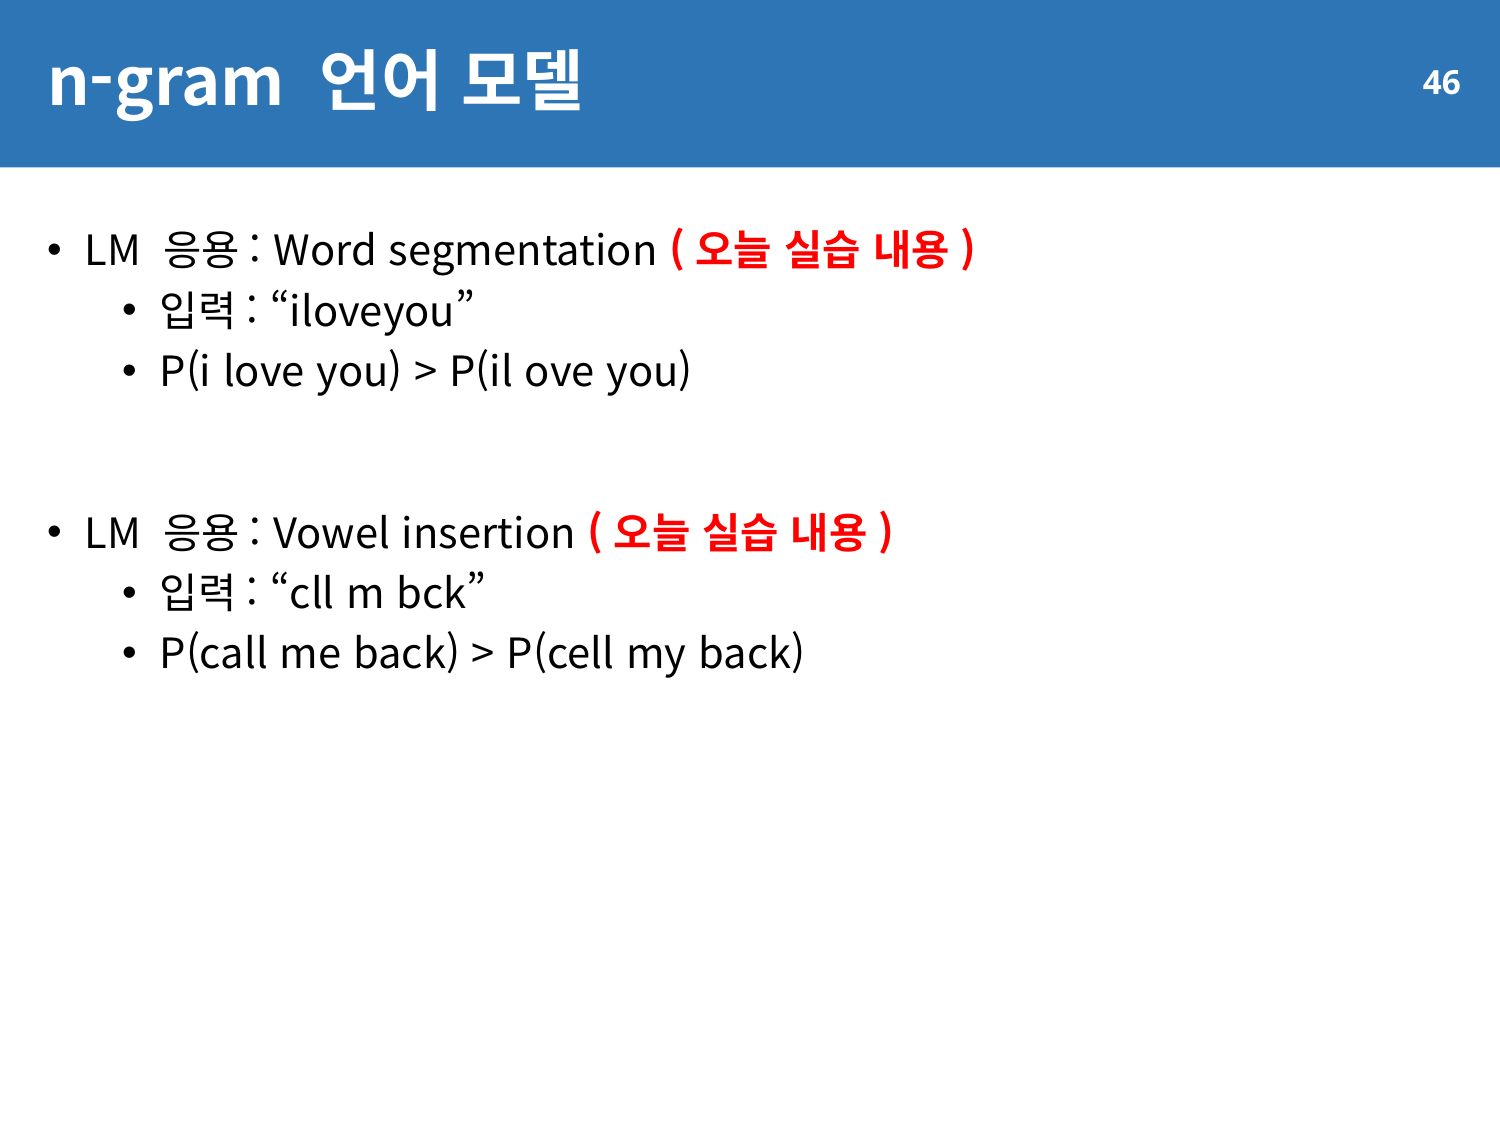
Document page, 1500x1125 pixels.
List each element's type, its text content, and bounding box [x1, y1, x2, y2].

slide_number <number> [1273, 53, 1476, 114]
list LM 응용: Word segmentation (오늘 실습 내용) 입력: “iloveyou” P(i love you) > P(il ove you) LM 응용: Vowel insertion (오늘 실습 내용) 입력: “cll m bck” P(call me back) > P(cell my back) [32, 206, 1476, 1100]
title n-gram 언어 모델 [32, 20, 1476, 148]
